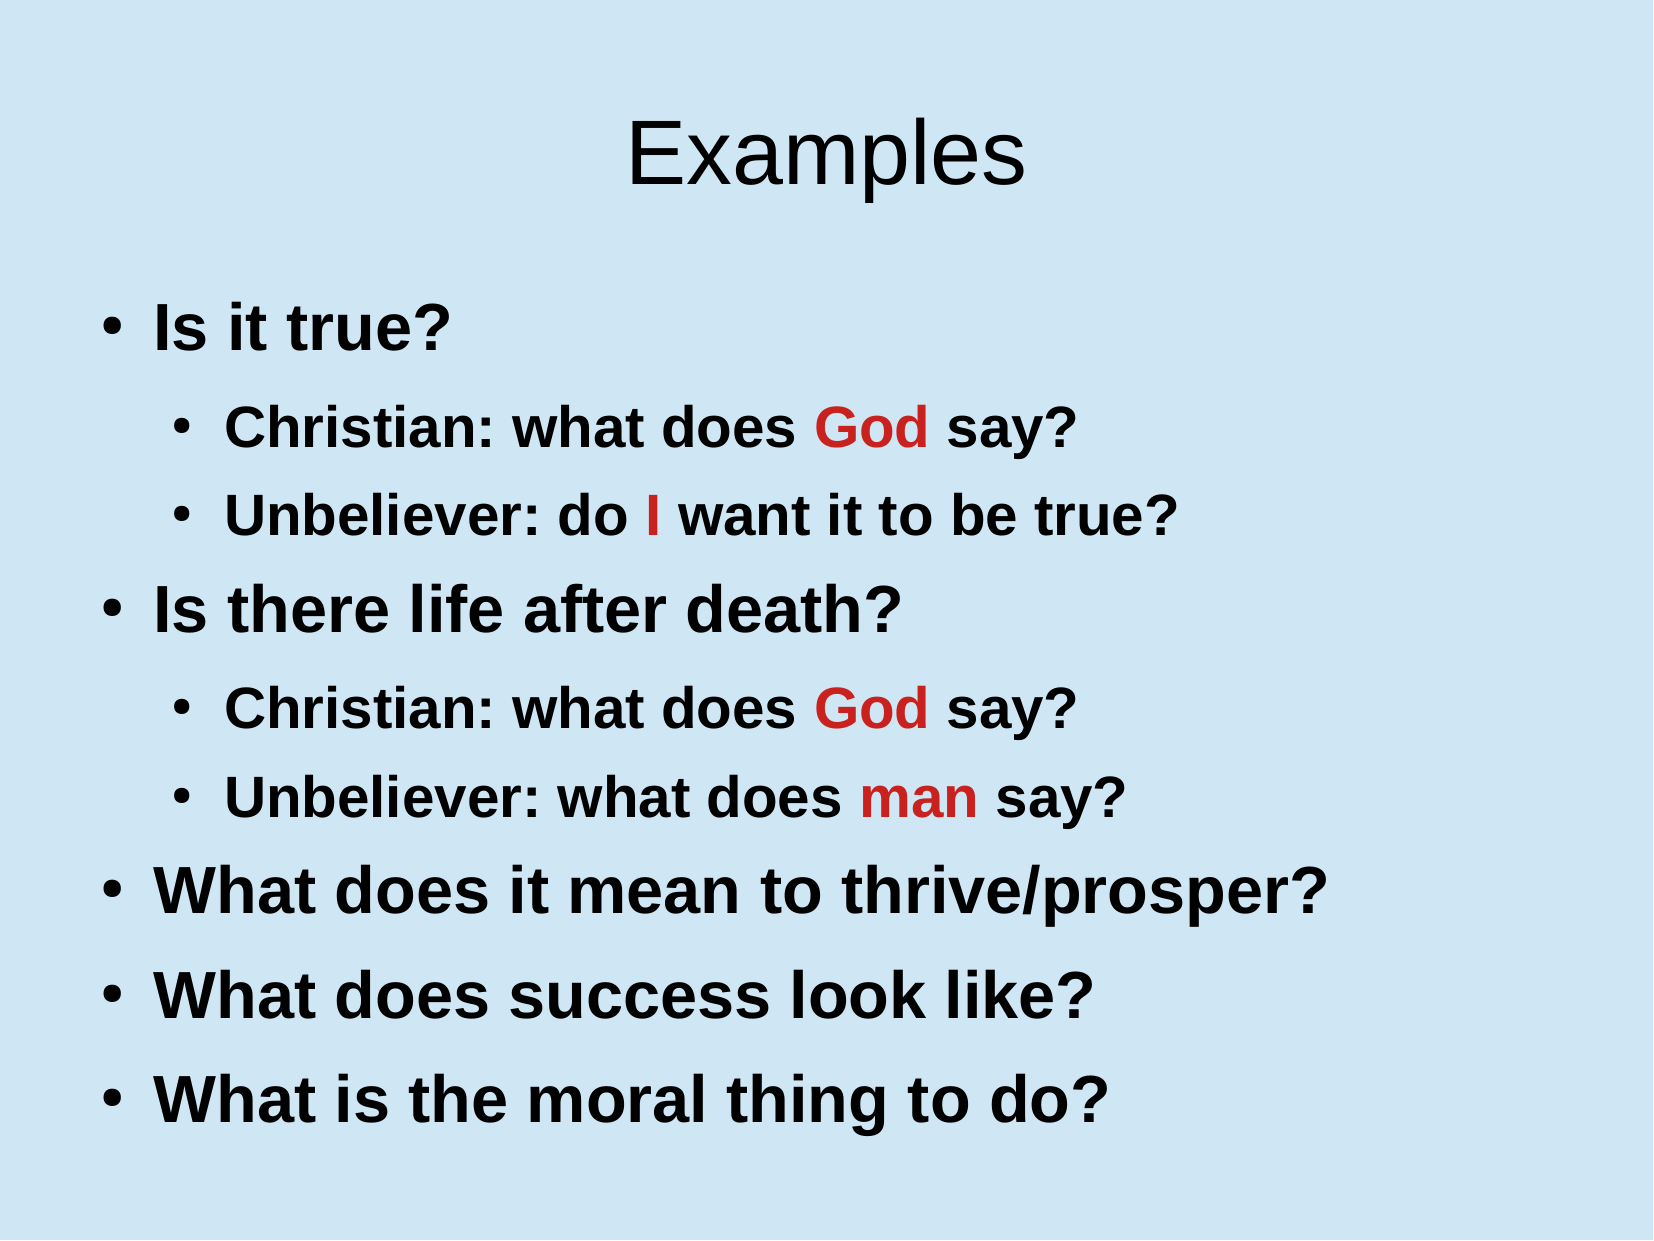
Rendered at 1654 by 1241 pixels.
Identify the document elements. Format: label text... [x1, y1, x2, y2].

title Examples [82, 49, 1571, 257]
list Is it true? Christian: what does God say? Unbeliever: do I want it to be true? Is there life after death? Christian: what does God say? Unbeliever: what does man say? What does it mean to thrive/prosper? What does success look like? What is the moral thing to do? [82, 290, 1571, 1137]
